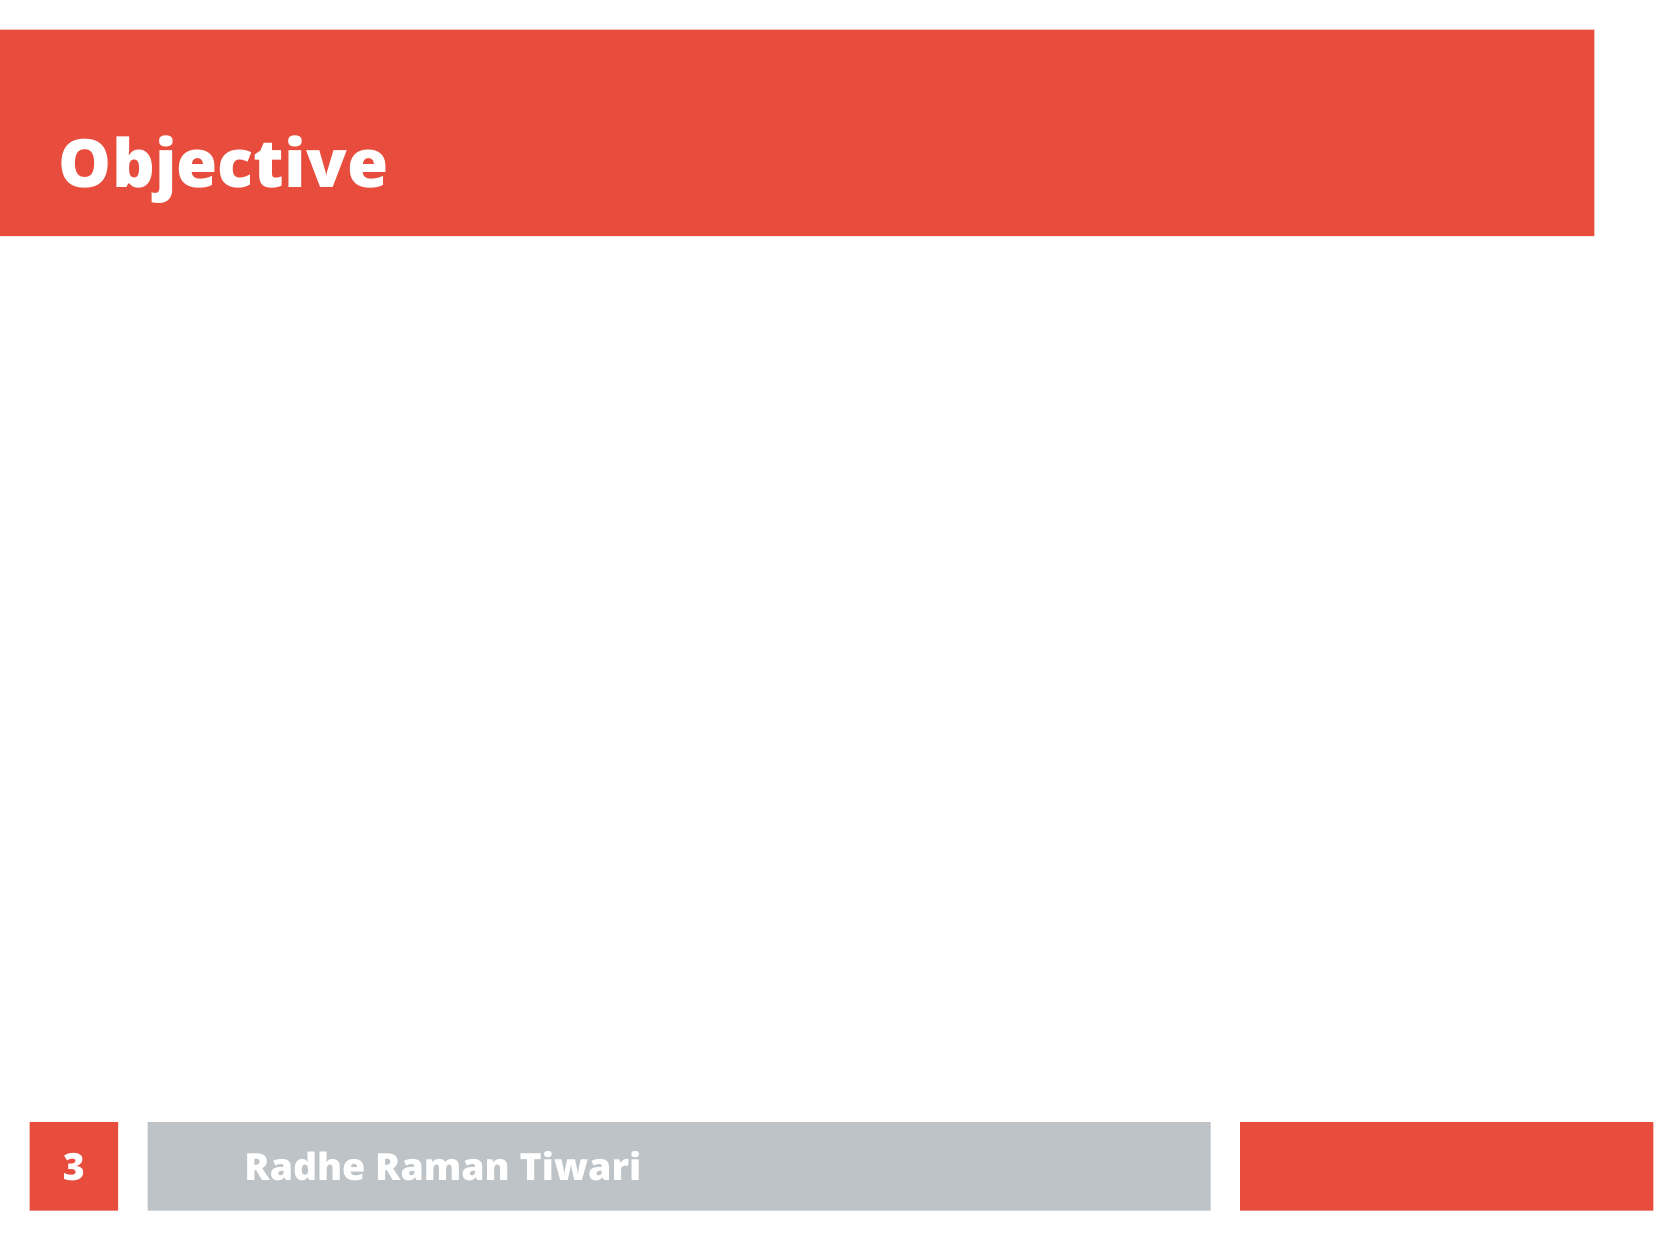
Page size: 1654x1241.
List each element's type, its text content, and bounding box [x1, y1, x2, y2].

title Objective [59, 59, 1595, 207]
